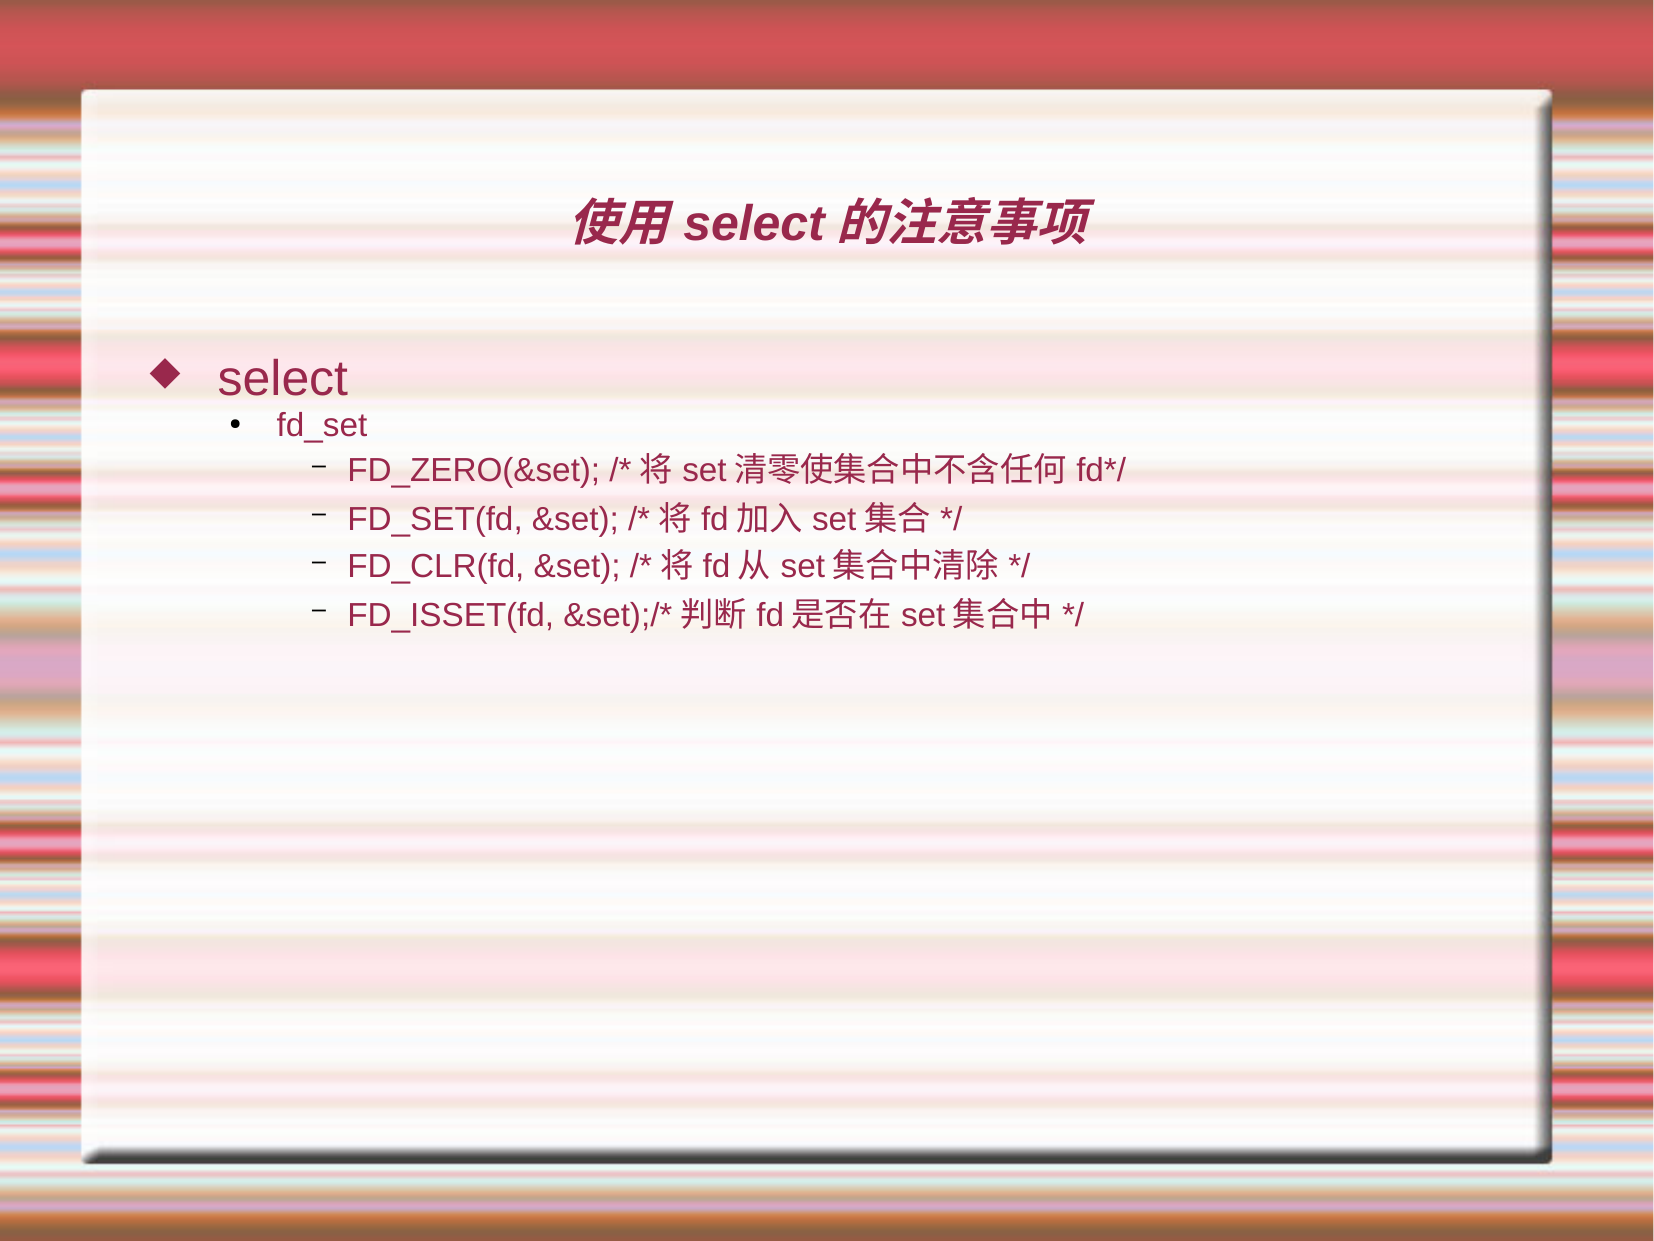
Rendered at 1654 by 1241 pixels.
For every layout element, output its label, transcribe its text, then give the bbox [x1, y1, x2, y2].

title 使用select的注意事项 [121, 114, 1534, 322]
list select fd_set FD_ZERO(&set); /*将set清零使集合中不含任何fd*/ FD_SET(fd, &set); /*将fd加入set集合*/ FD_CLR(fd, &set); /*将fd从set集合中清除*/ FD_ISSET(fd, &set);/*判断fd是否在set集合中*/ [134, 350, 1516, 1132]
picture [0, 0, 1654, 1241]
